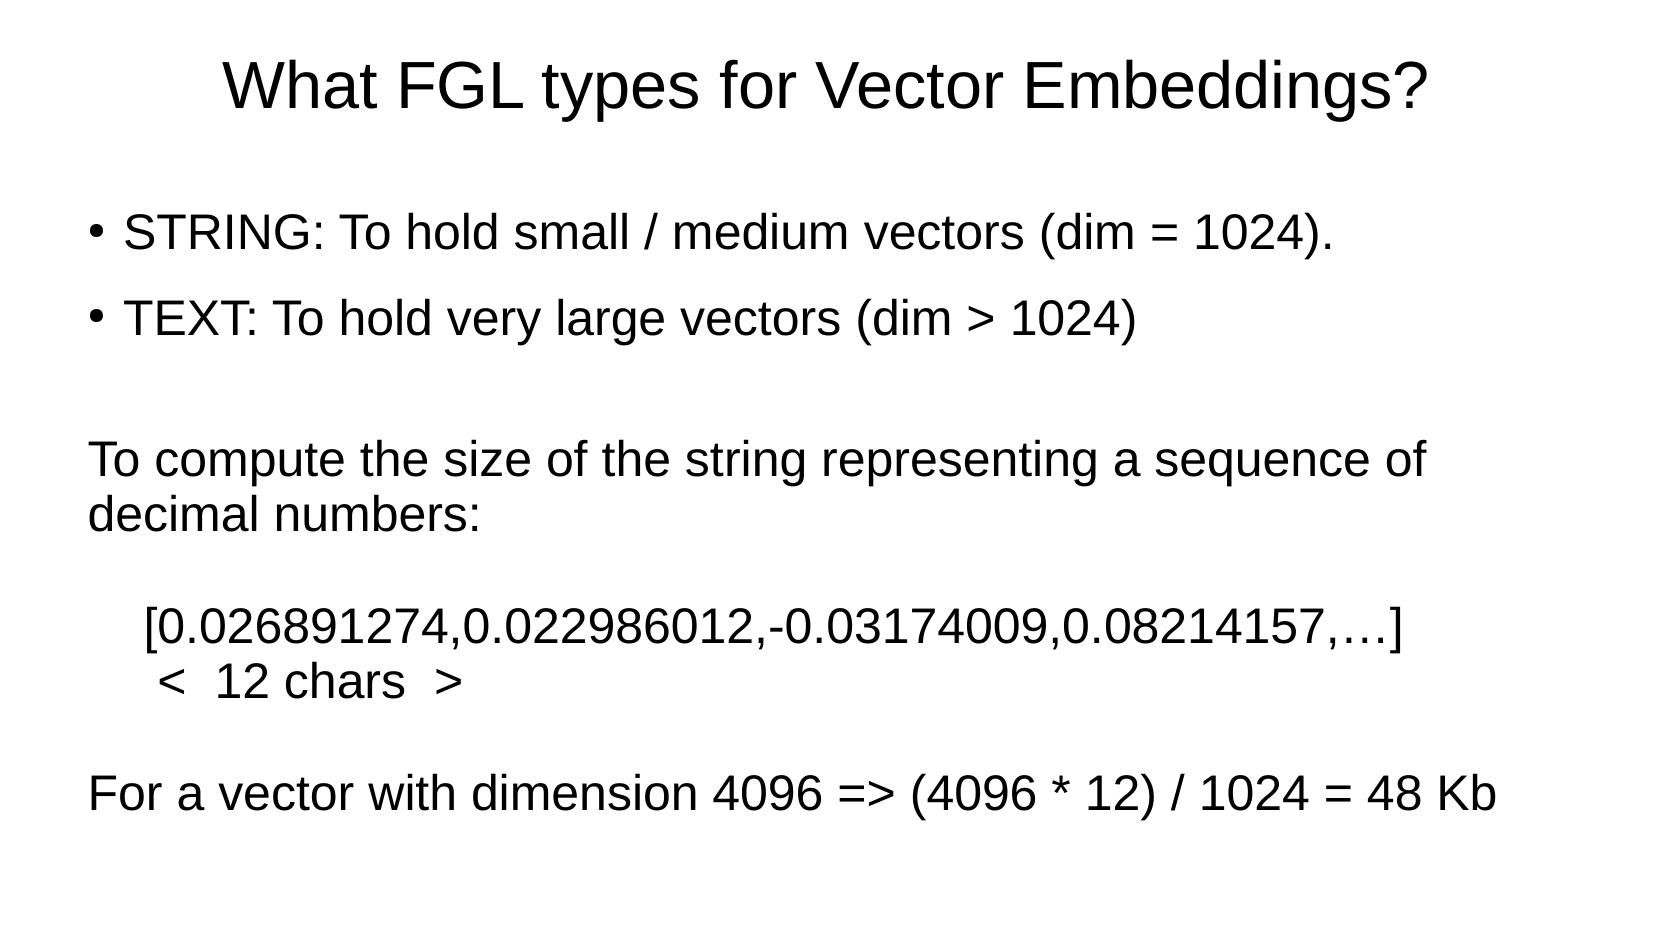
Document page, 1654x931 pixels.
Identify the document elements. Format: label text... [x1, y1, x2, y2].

text_box STRING: To hold small / medium vectors (dim = 1024). TEXT: To hold very large vectors (dim > 1024) To compute the size of the string representing a sequence of decimal numbers: [0.026891274,0.022986012,-0.03174009,0.08214157,…] < 12 chars > For a vector with dimension 4096 => (4096 * 12) / 1024 = 48 Kb [72, 197, 1583, 908]
title What FGL types for Vector Embeddings? [82, 7, 1571, 163]
